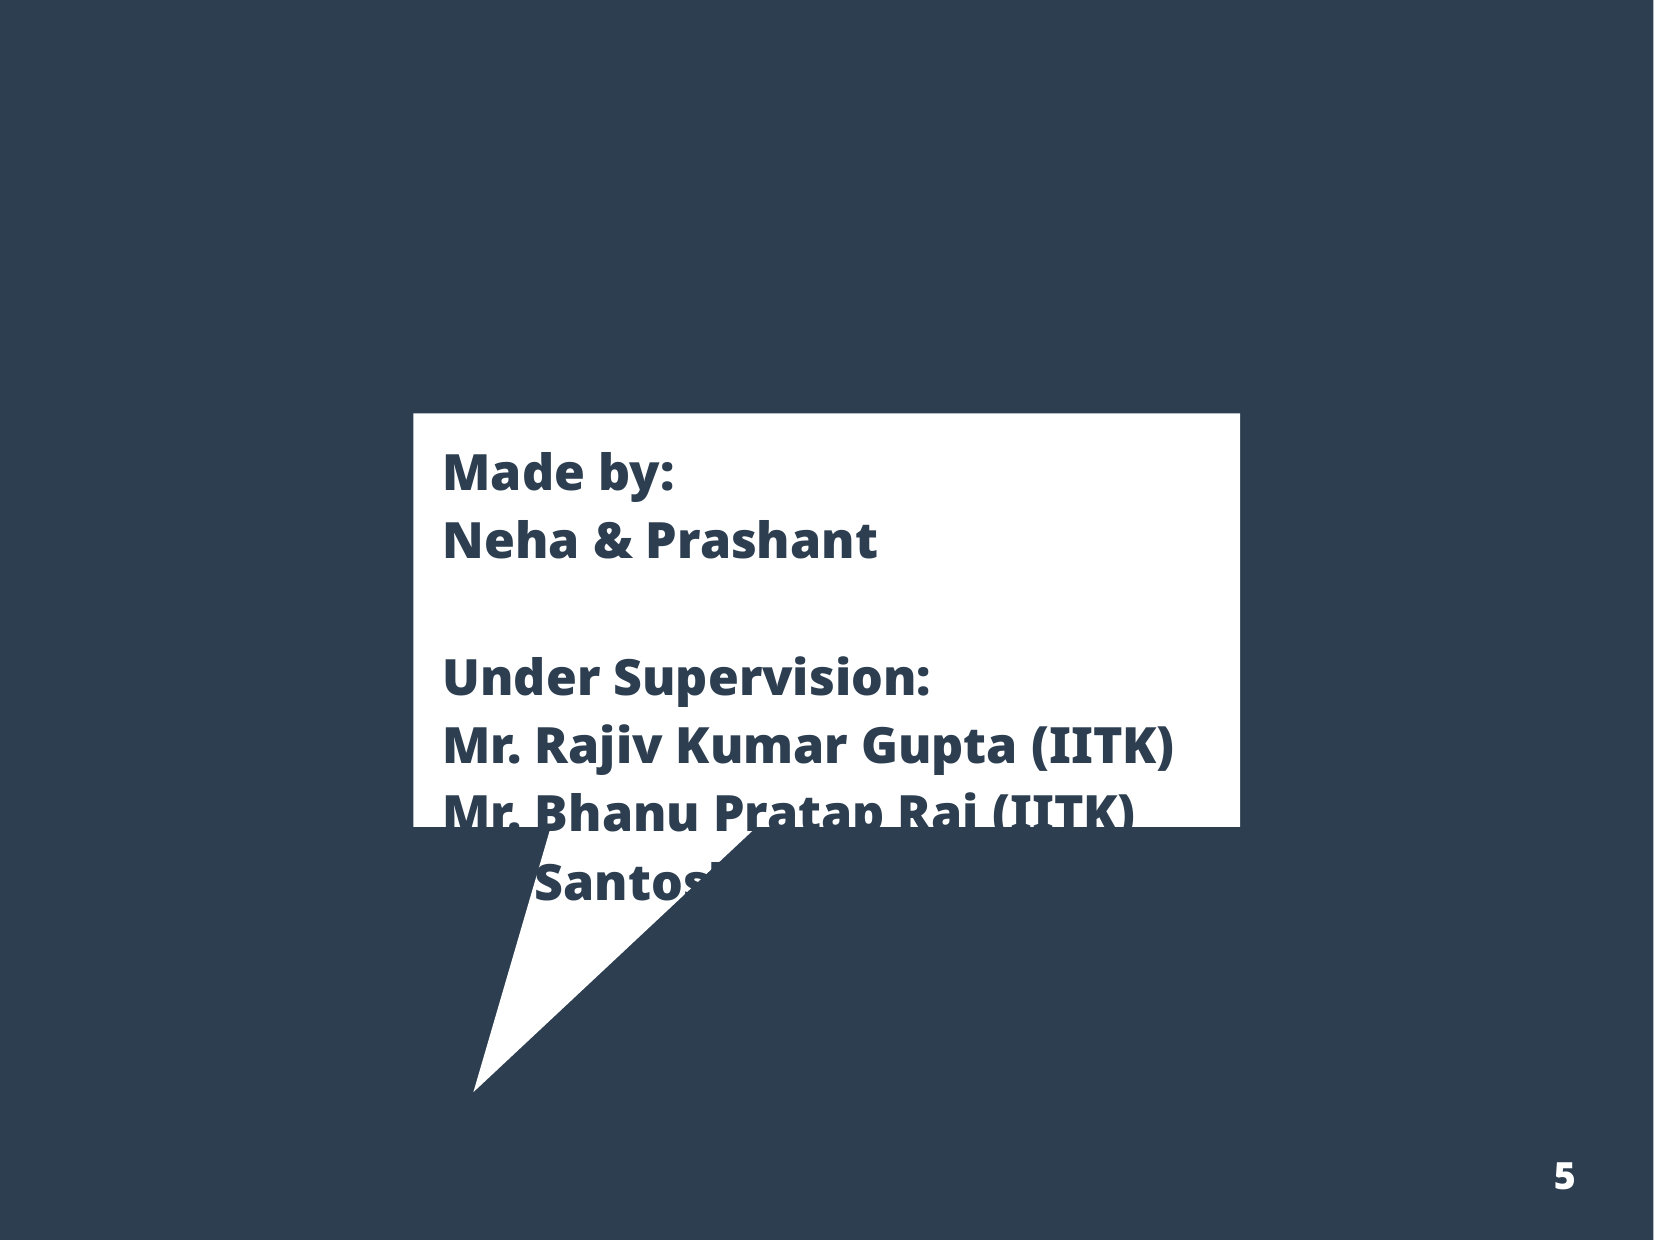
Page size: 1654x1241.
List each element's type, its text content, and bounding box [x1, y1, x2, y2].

title Made by: Neha & Prashant Under Supervision: Mr. Rajiv Kumar Gupta (IITK) Mr. Bhanu Pratap Rai (IITK) Mr. Santosh Kumar (IITK) [425, 437, 1193, 821]
